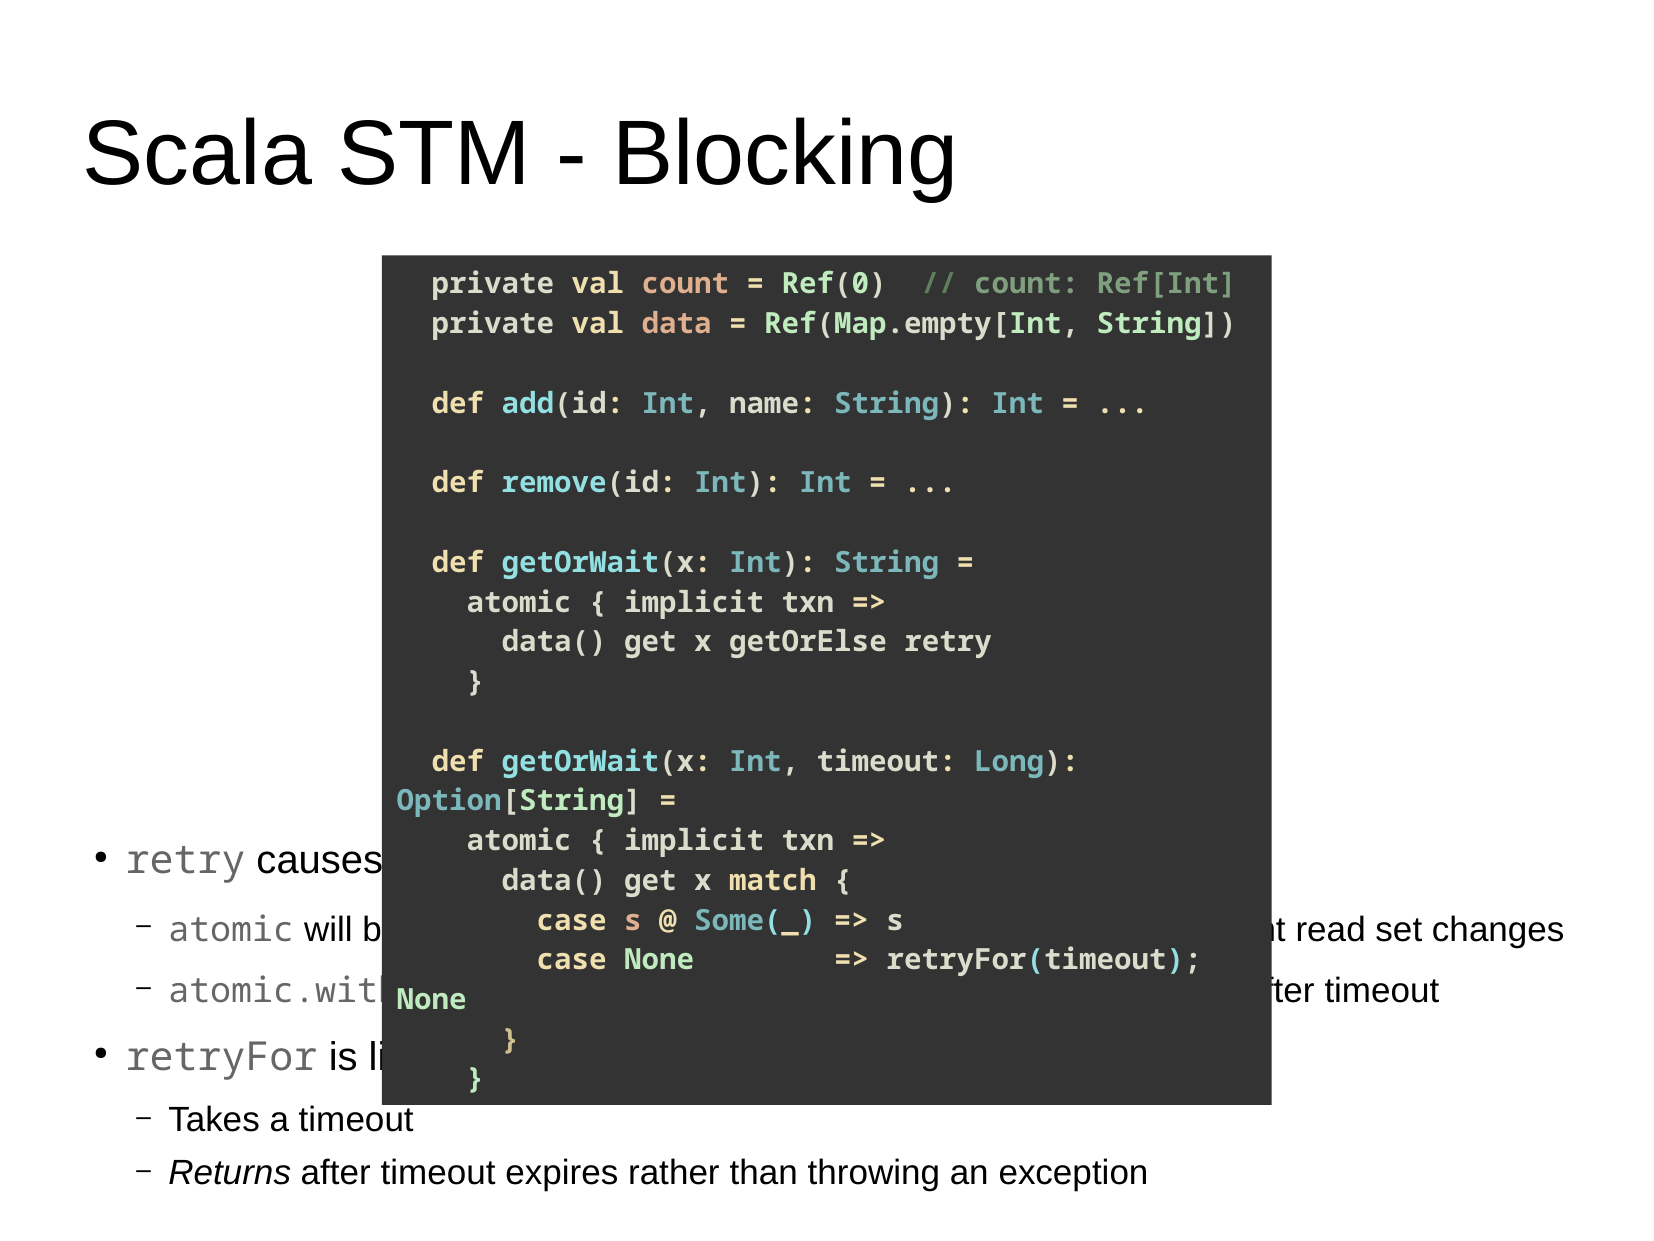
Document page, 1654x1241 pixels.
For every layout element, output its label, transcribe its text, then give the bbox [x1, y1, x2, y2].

text_box private val count = Ref(0) // count: Ref[Int] private val data = Ref(Map.empty[Int, String]) def add(id: Int, name: String): Int = ... def remove(id: Int): Int = ... def getOrWait(x: Int): String = atomic { implicit txn => data() get x getOrElse retry } def getOrWait(x: Int, timeout: Long): Option[String] = atomic { implicit txn => data() get x match { case s @ Some(_) => s case None => retryFor(timeout); None } } [381, 255, 1272, 832]
list retry causes atomic to rewind and block atomic will block and automatically restart when anything in the current read set changes atomic.withRetryTimeout will throw InterruptedException after timeout retryFor is like retry but Takes a timeout Returns after timeout expires rather than throwing an exception [83, 831, 1606, 1200]
title Scala STM - Blocking [82, 49, 1571, 257]
